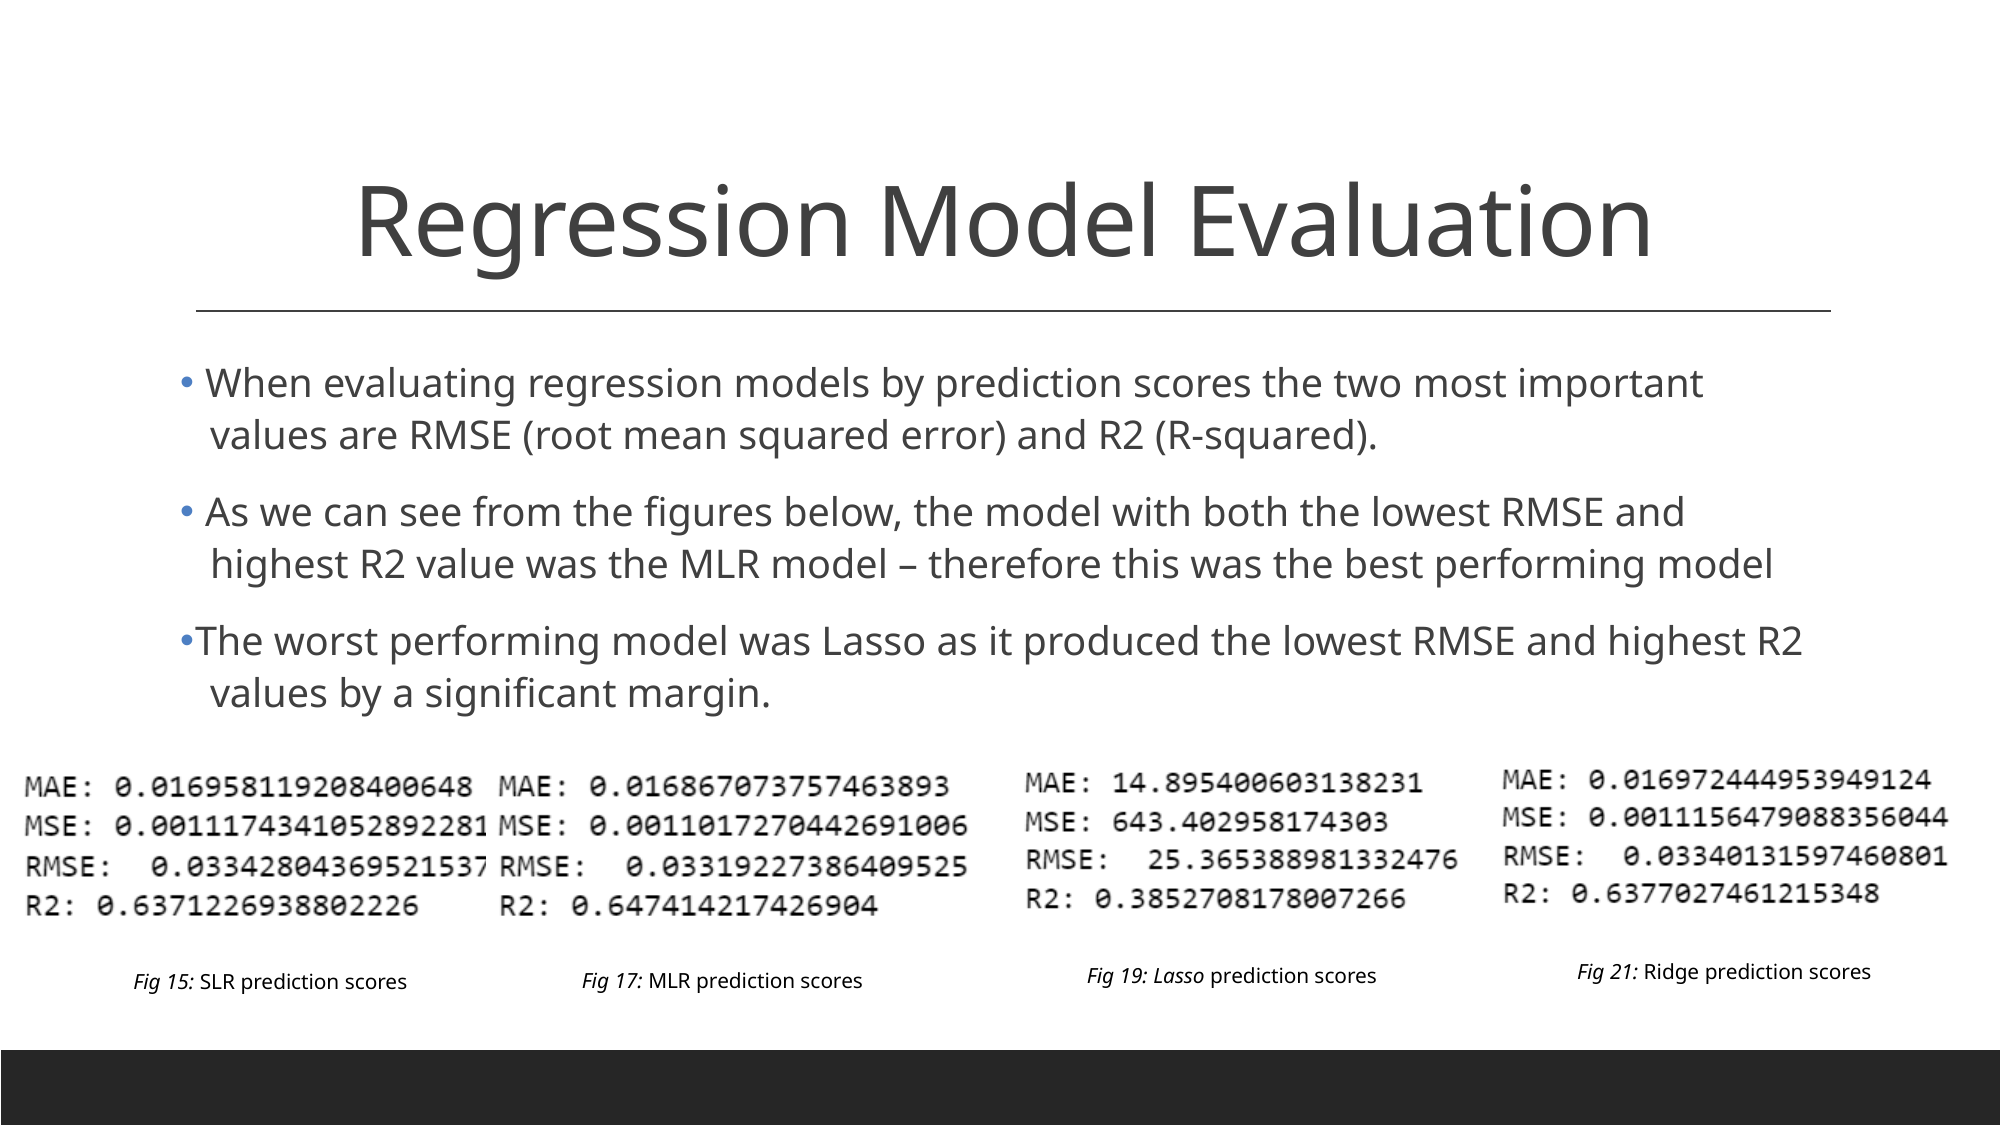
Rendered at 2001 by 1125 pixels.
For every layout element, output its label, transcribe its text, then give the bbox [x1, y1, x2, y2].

text_box Fig 21: Ridge prediction scores [1562, 951, 1986, 992]
text_box Fig 15: SLR prediction scores [118, 961, 457, 1002]
picture [9, 762, 987, 947]
text_box Fig 19: Lasso prediction scores [1071, 955, 1496, 996]
picture [1489, 752, 1981, 933]
title Regression Model Evaluation [179, 47, 1830, 285]
text_box Fig 17: MLR prediction scores [566, 960, 906, 1001]
list When evaluating regression models by prediction scores the two most important values are RMSE (root mean squared error) and R2 (R-squared). As we can see from the figures below, the model with both the lowest RMSE and highest R2 value was the MLR model – therefore this was the best performing model The worst performing model was Lasso as it produced the lowest RMSE and highest R2 values by a significant margin. [180, 345, 1831, 963]
picture [1013, 752, 1480, 937]
